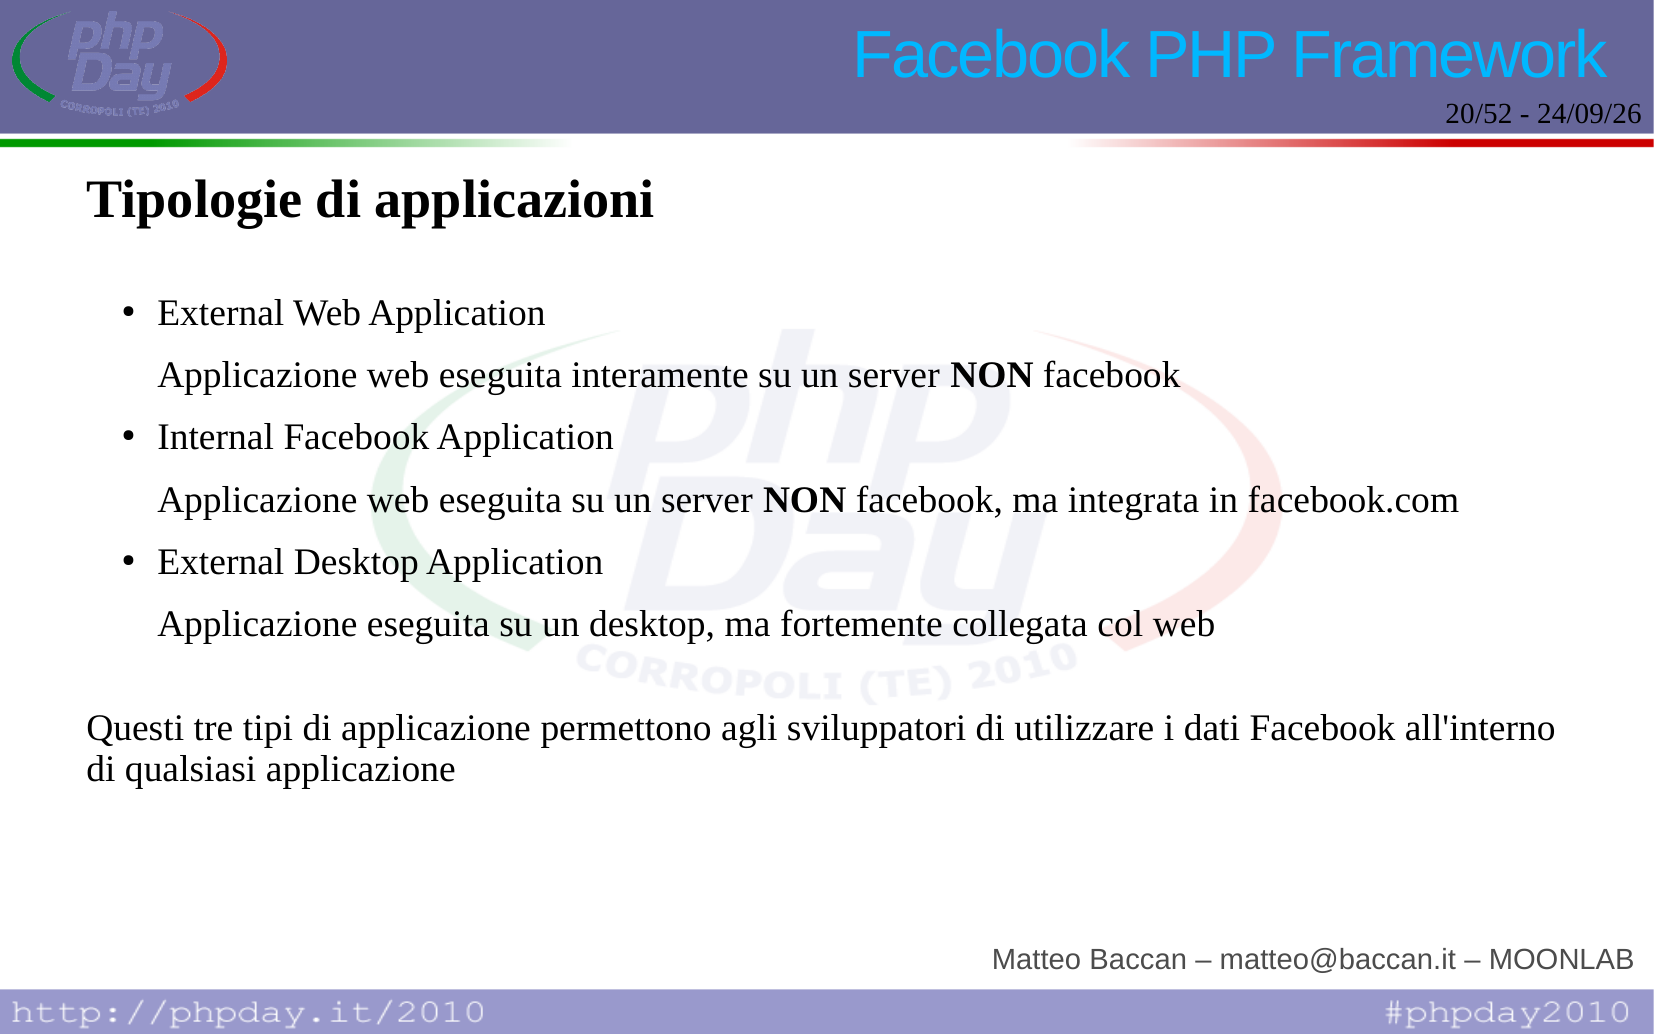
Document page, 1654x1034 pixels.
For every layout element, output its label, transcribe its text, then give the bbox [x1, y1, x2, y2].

text_box Tipologie di applicazioni External Web Application Applicazione web eseguita interamente su un server NON facebook Internal Facebook Application Applicazione web eseguita su un server NON facebook, ma integrata in facebook.com External Desktop Application Applicazione eseguita su un desktop, ma fortemente collegata col web Questi tre tipi di applicazione permettono agli sviluppatori di utilizzare i dati Facebook all'interno di qualsiasi applicazione [71, 162, 1583, 815]
picture [0, 0, 1654, 1034]
title Facebook PHP Framework [132, 5, 1609, 103]
